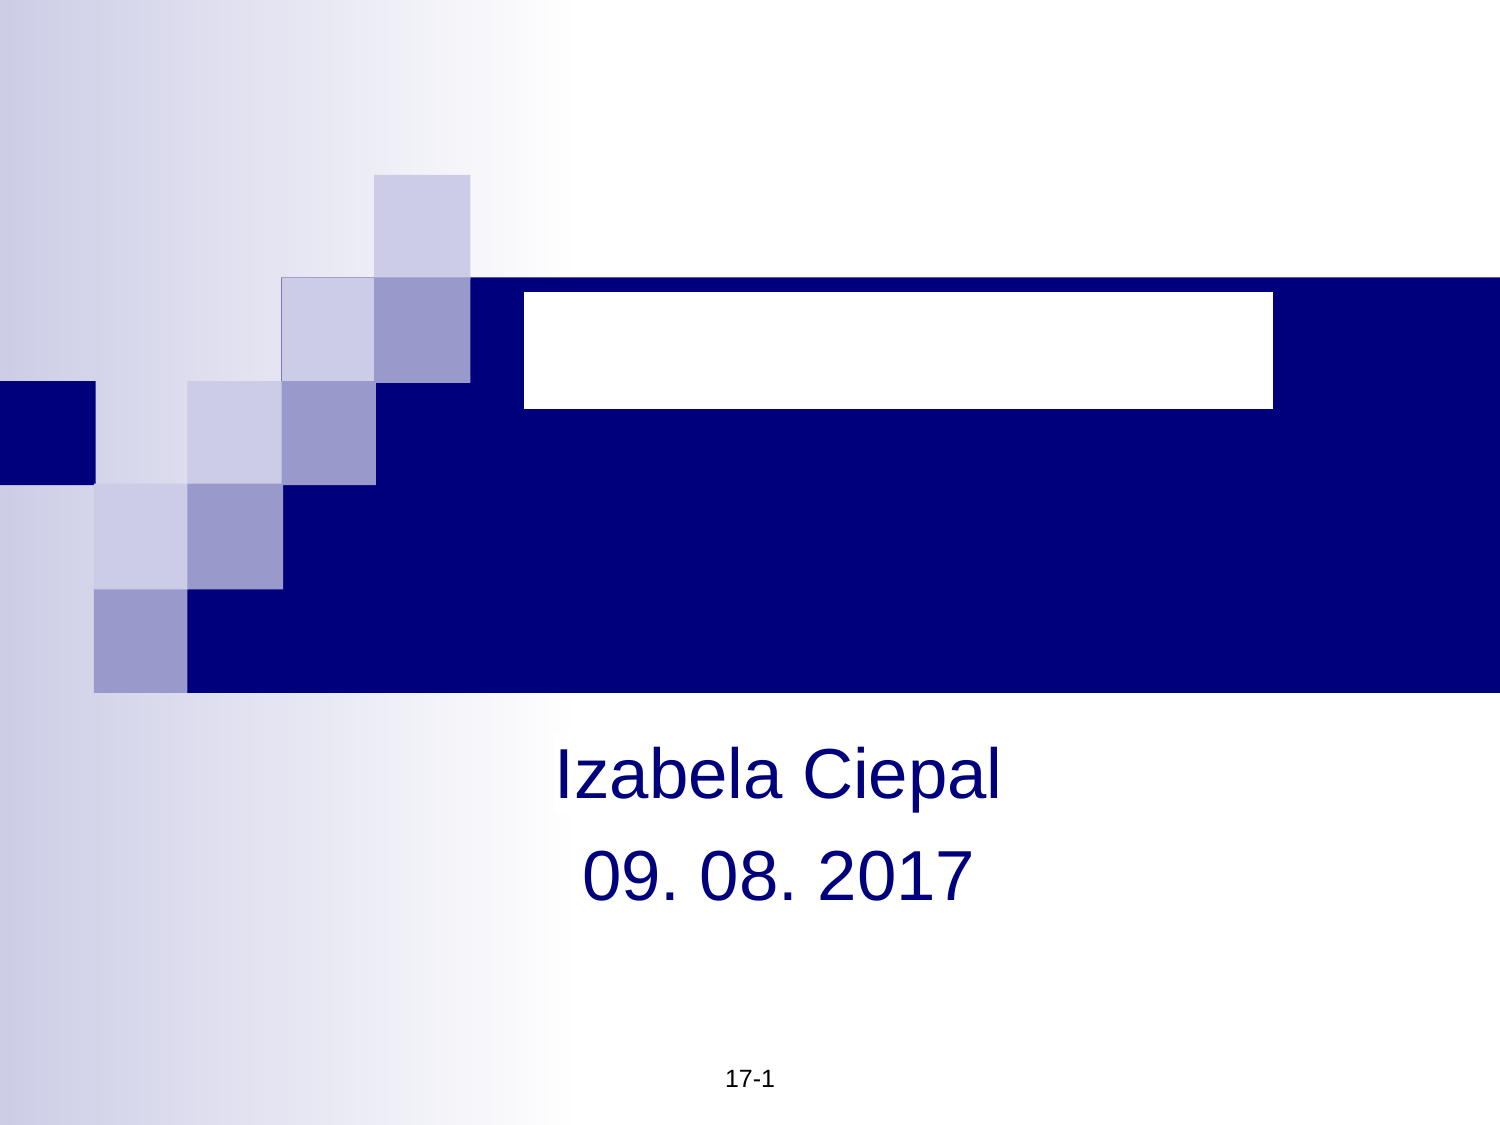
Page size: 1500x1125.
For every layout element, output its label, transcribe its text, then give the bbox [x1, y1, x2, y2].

title p-C @ 230 MeV [333, 364, 1464, 575]
text_box 17-1 [512, 1025, 988, 1101]
subtitle Izabela Ciepal 09. 08. 2017 [285, 720, 1273, 1008]
